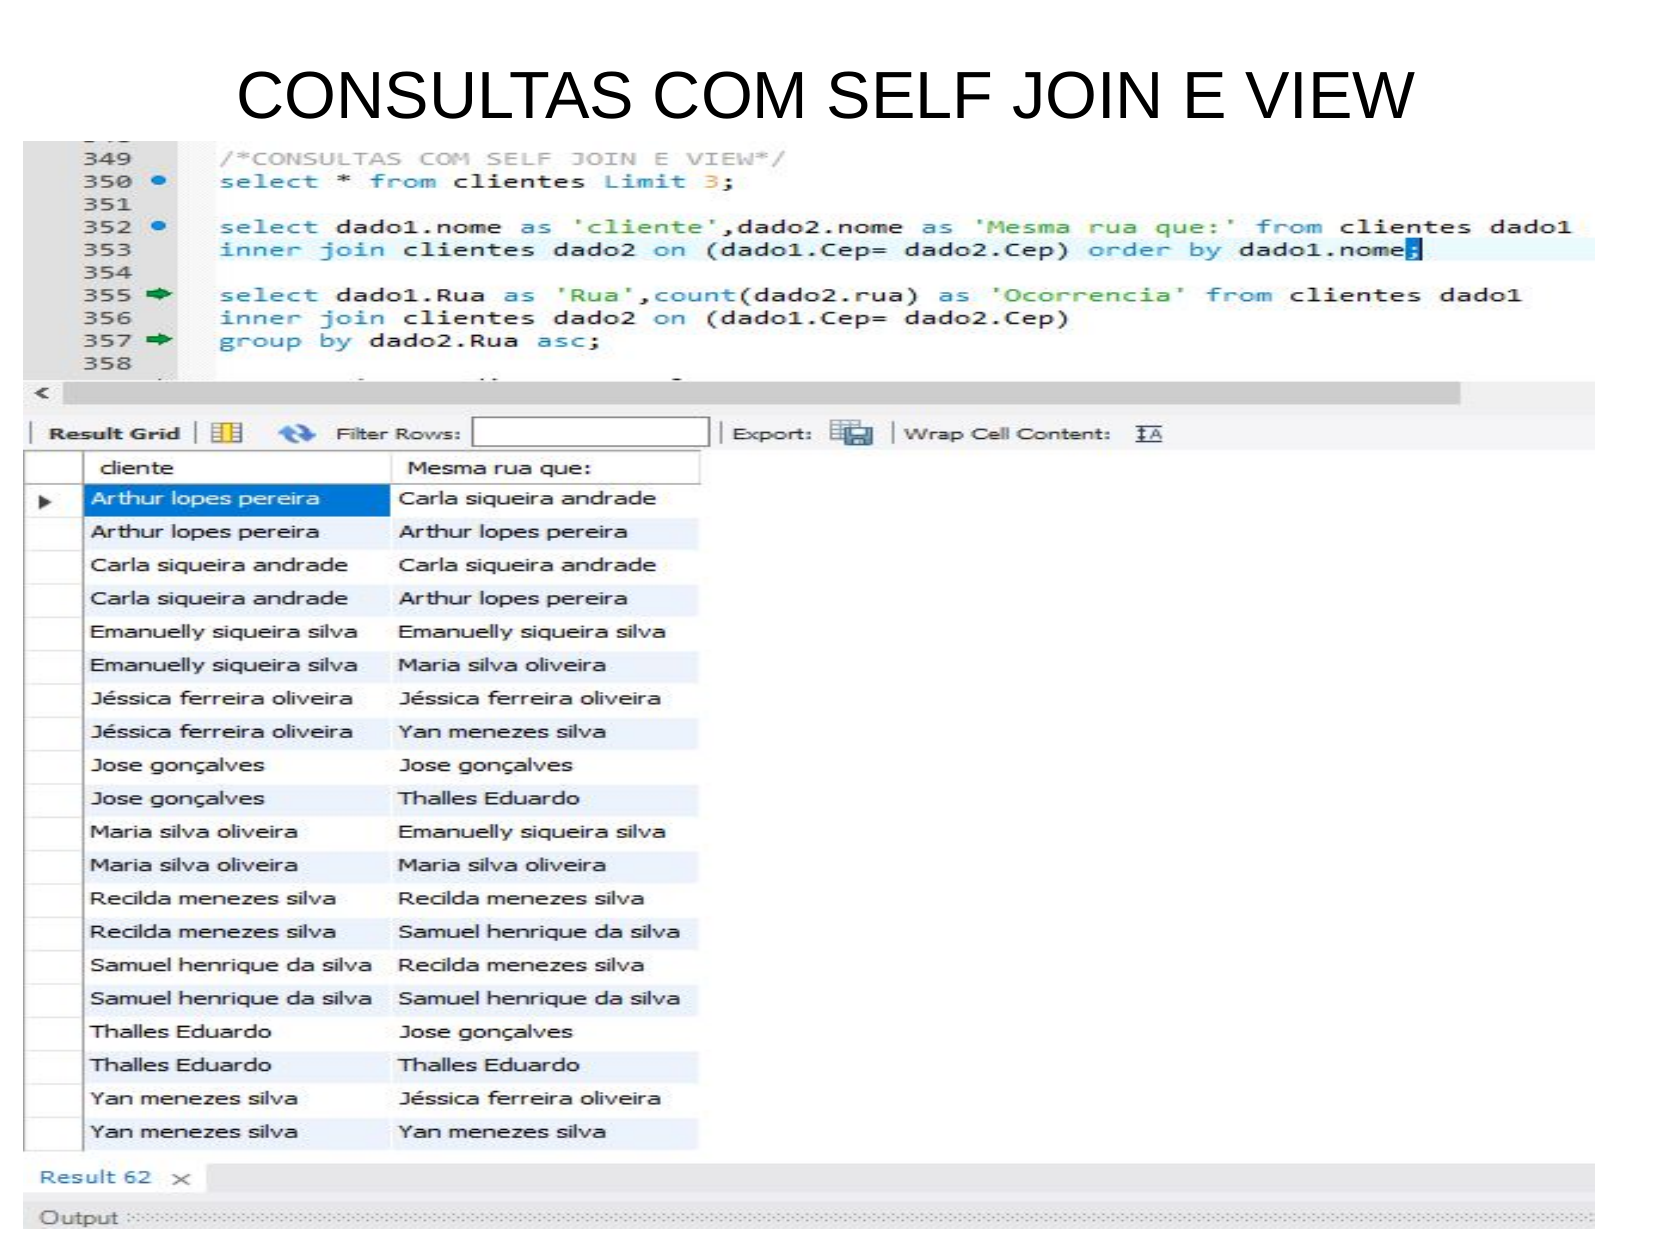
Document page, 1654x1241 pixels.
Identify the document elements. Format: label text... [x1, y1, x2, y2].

title CONSULTAS COM SELF JOIN E VIEW [82, 49, 1571, 141]
picture [23, 141, 1595, 1229]
